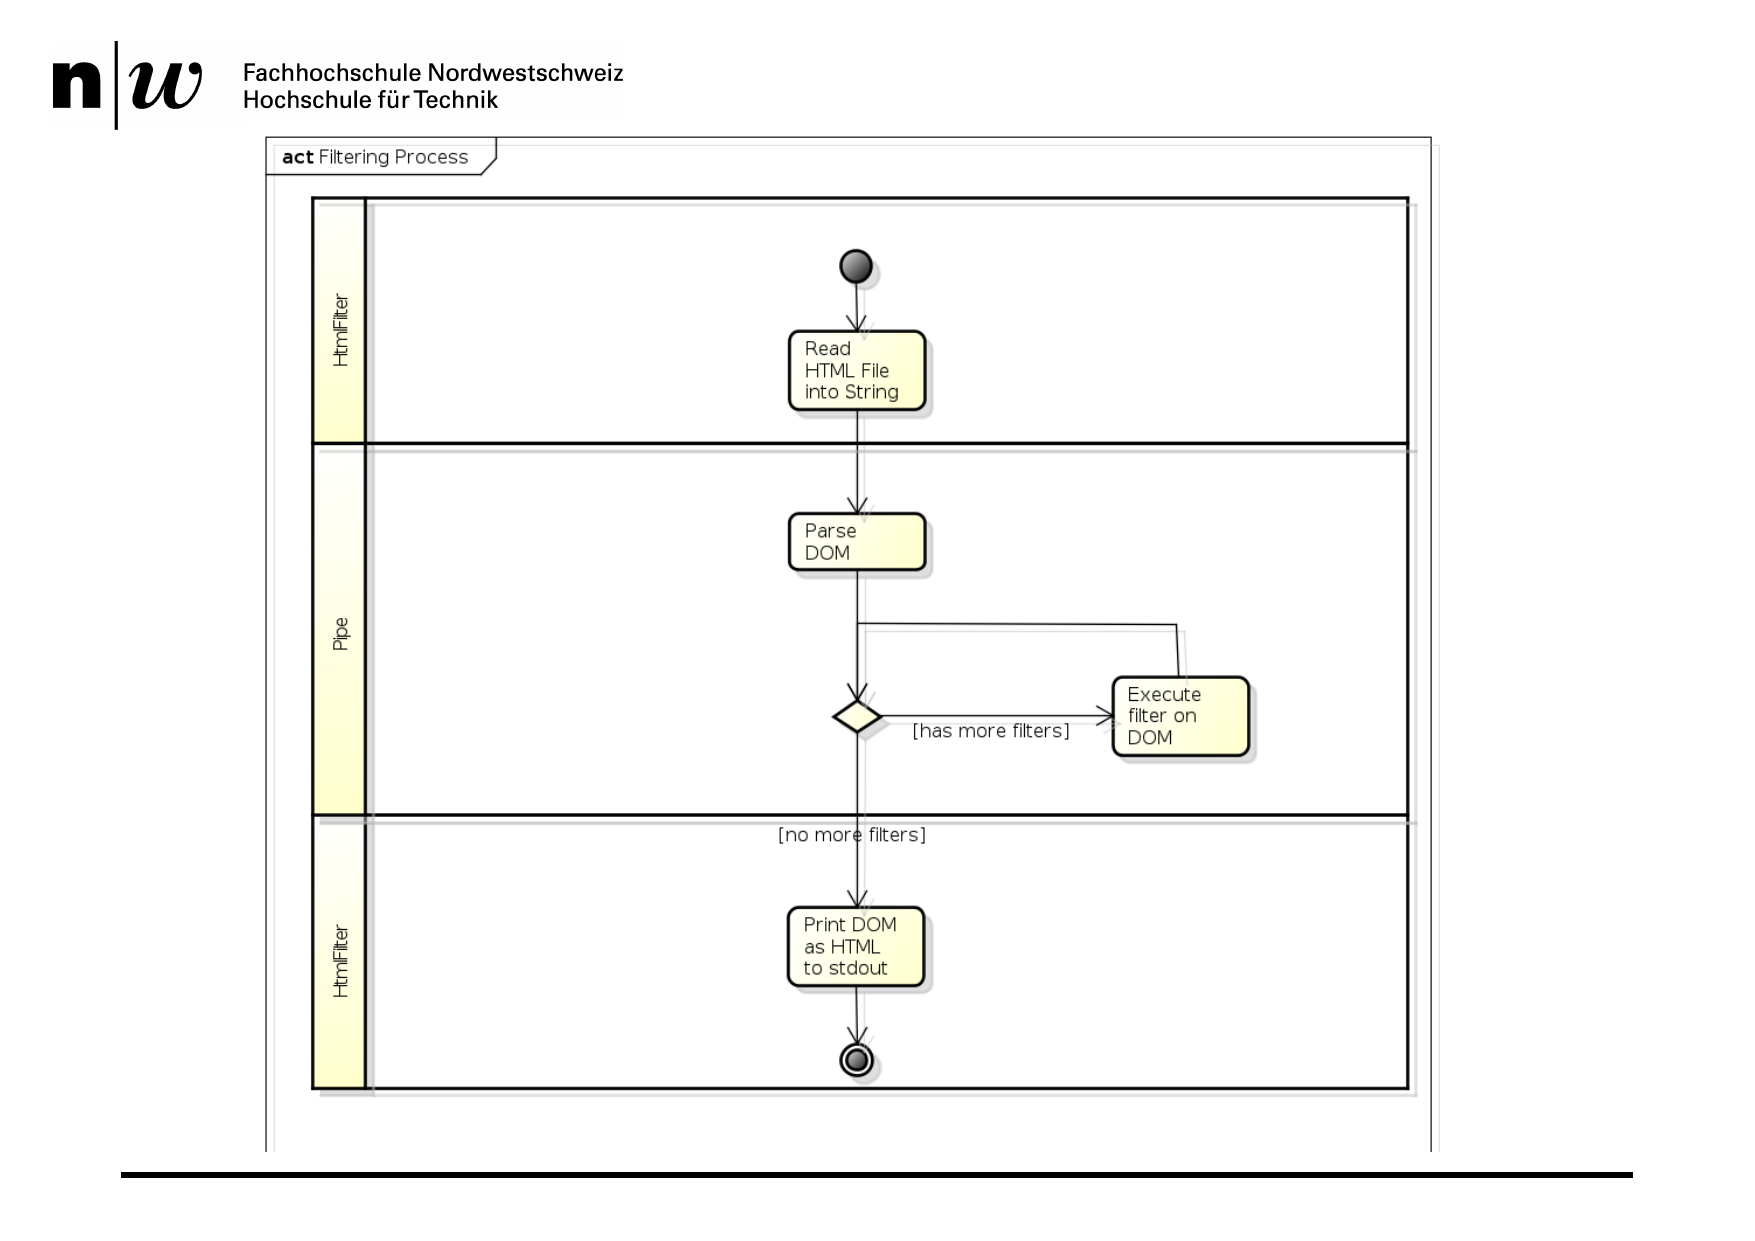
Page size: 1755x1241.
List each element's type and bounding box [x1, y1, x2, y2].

picture [53, 41, 1447, 1152]
